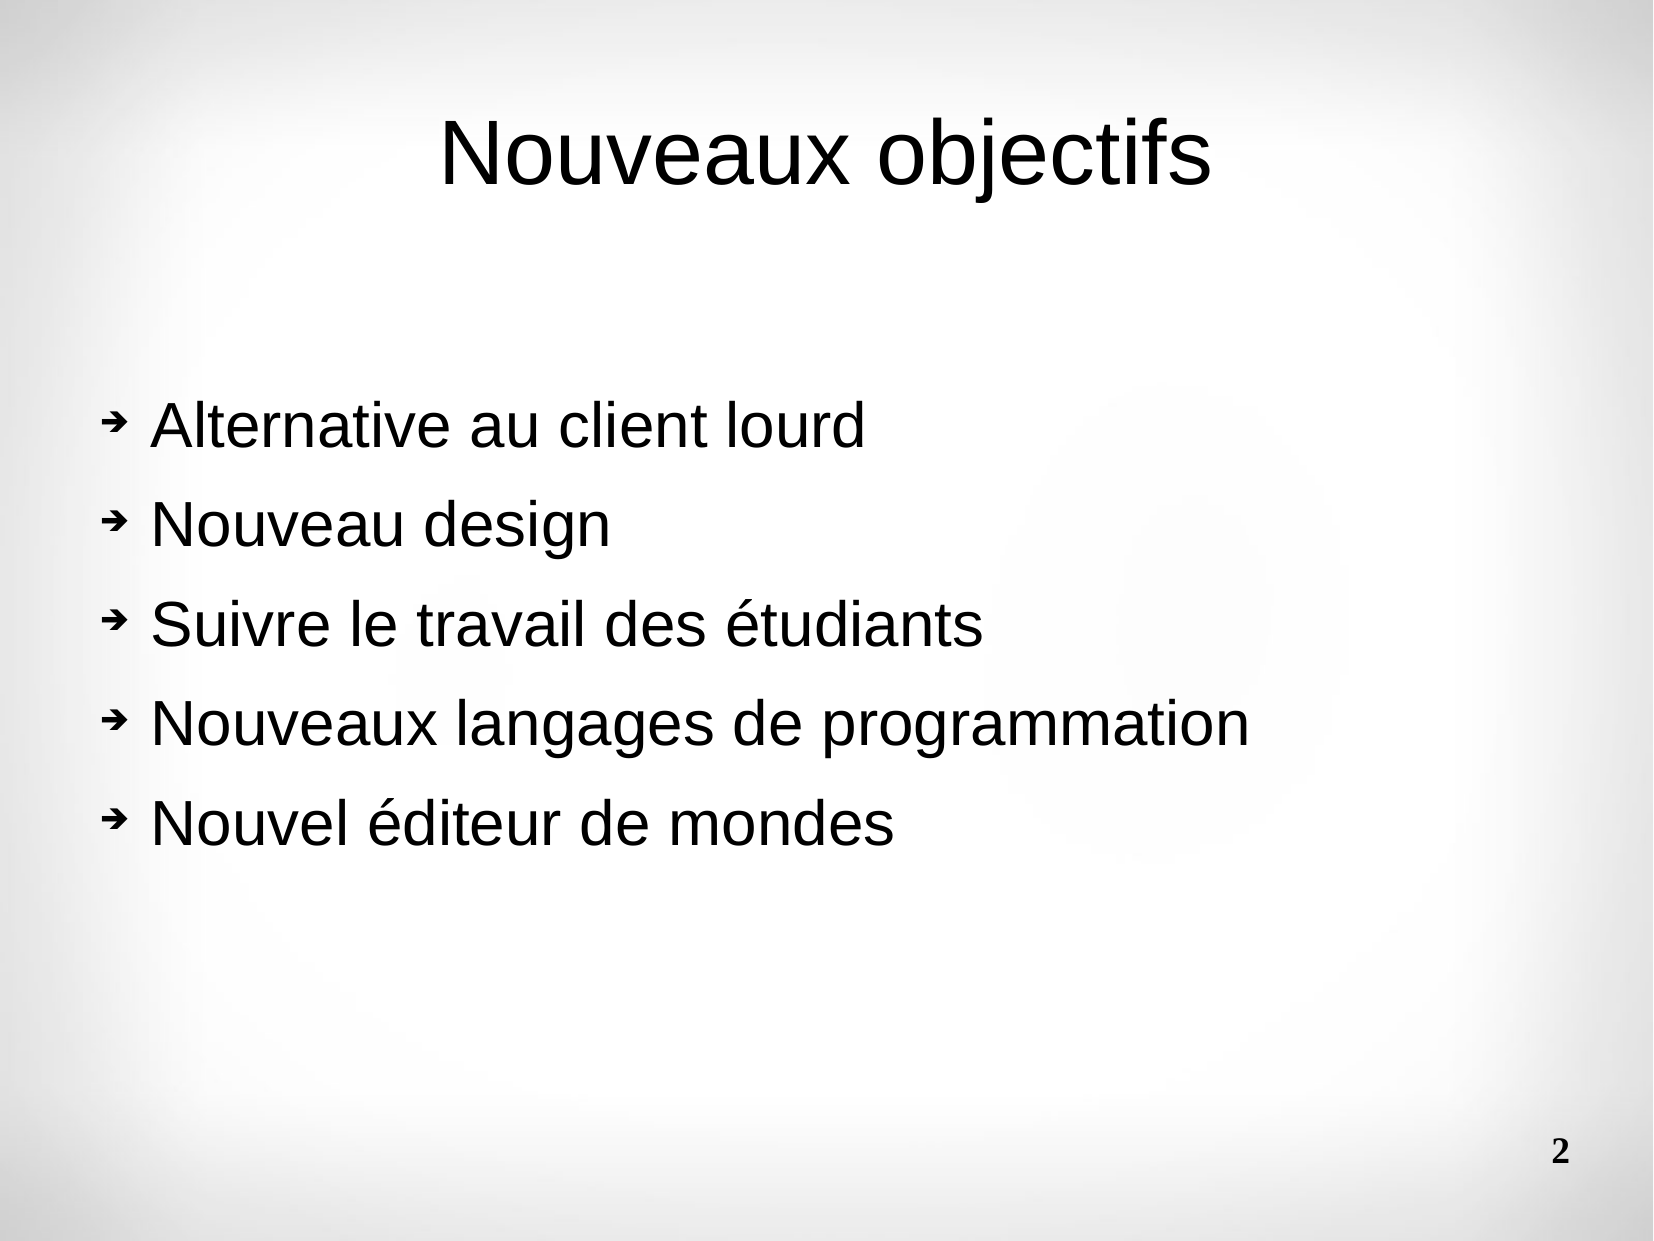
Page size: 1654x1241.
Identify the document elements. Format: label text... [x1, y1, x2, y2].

picture [0, 0, 1654, 1241]
list Alternative au client lourd Nouveau design Suivre le travail des étudiants Nouveaux langages de programmation Nouvel éditeur de mondes [82, 290, 1571, 1010]
title Nouveaux objectifs [82, 49, 1571, 257]
